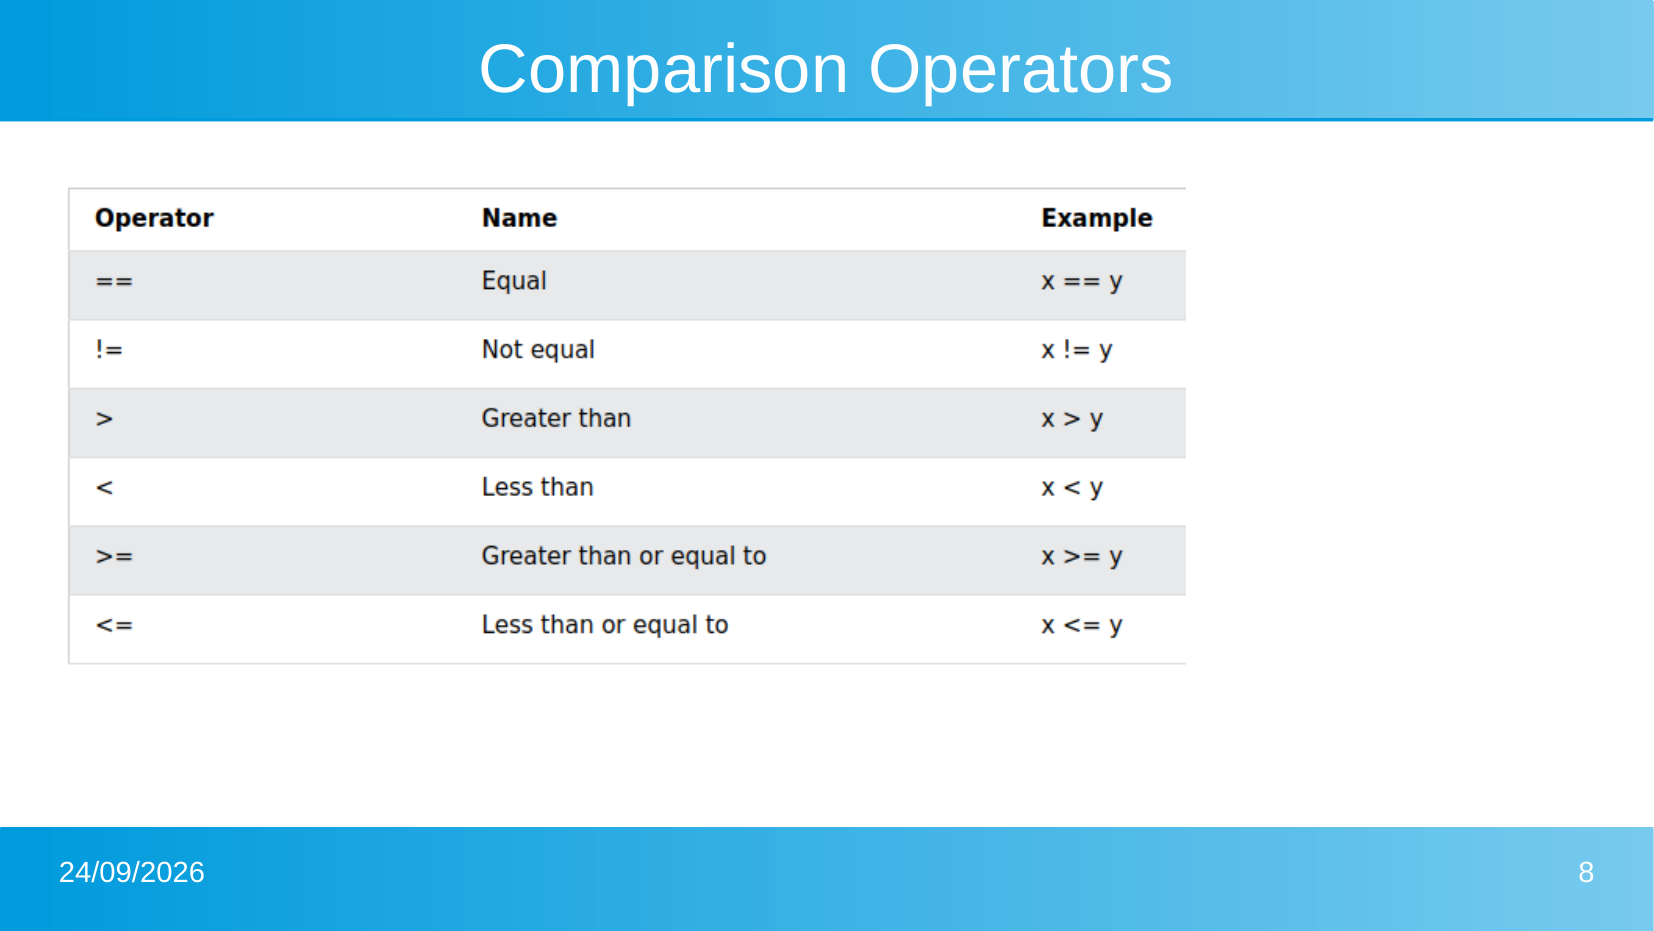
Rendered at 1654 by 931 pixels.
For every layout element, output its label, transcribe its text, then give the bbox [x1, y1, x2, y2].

title Comparison Operators [59, 29, 1595, 108]
picture [59, 177, 1186, 671]
